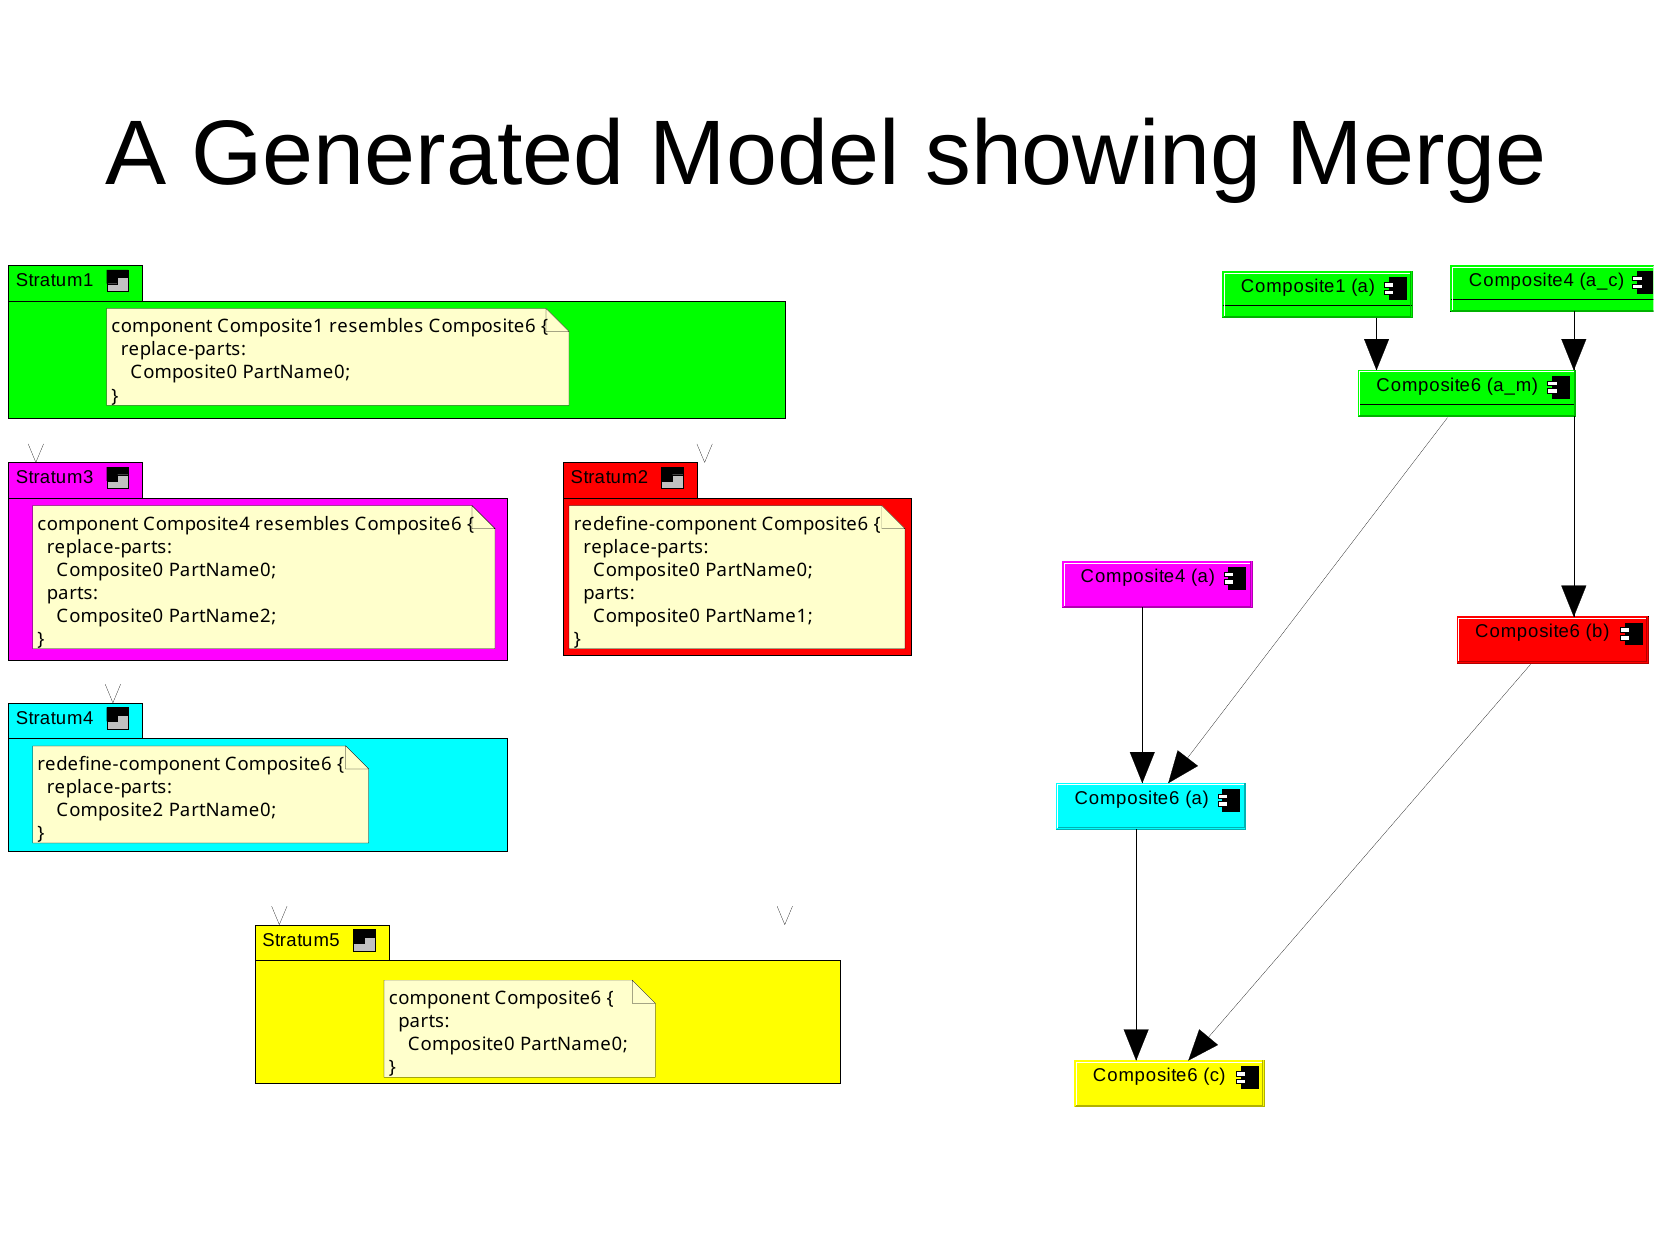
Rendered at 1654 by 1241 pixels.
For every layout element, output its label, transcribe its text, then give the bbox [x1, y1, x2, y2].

title A Generated Model showing Merge [82, 56, 1571, 250]
picture [6, 263, 1654, 1108]
